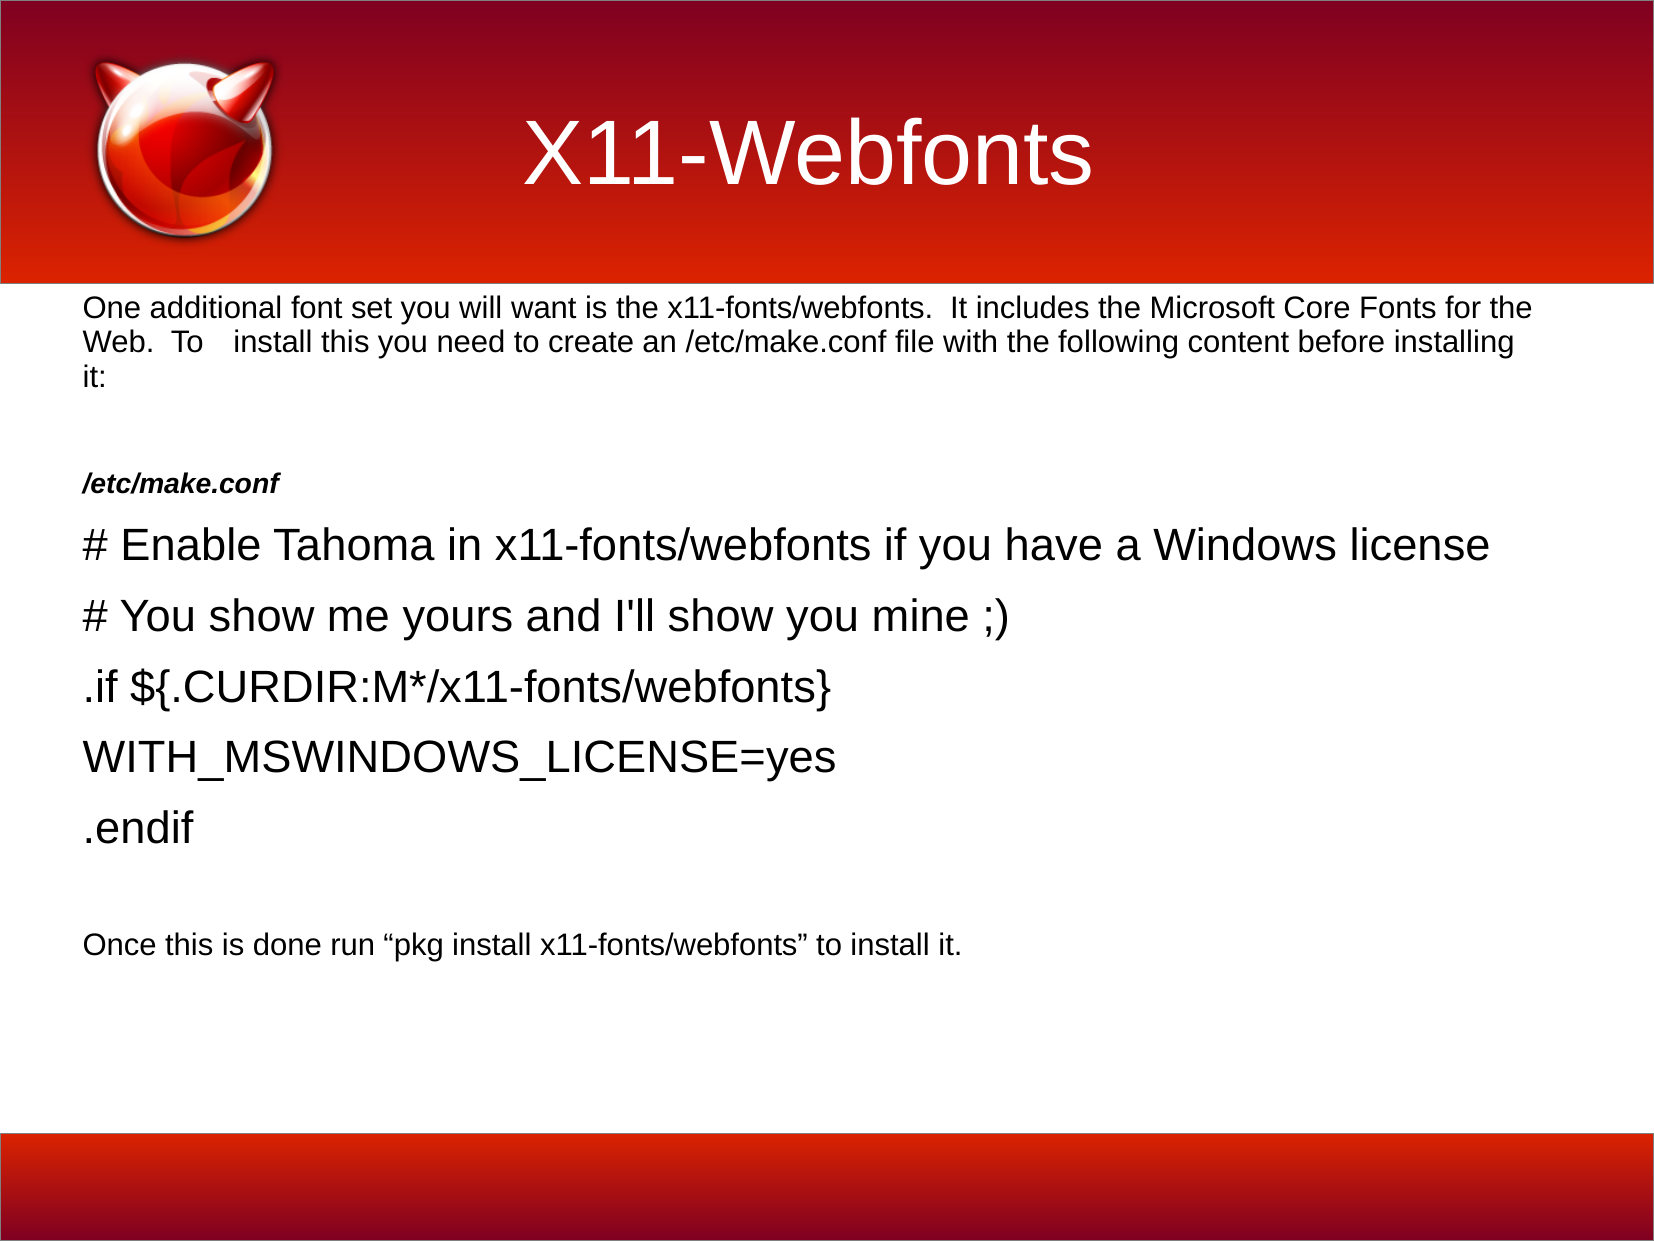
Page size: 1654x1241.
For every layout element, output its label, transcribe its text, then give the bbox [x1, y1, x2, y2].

list One additional font set you will want is the x11-fonts/webfonts. It includes the Microsoft Core Fonts for the Web. To install this you need to create an /etc/make.conf file with the following content before installing it: /etc/make.conf # Enable Tahoma in x11-fonts/webfonts if you have a Windows license # You show me yours and I'll show you mine ;) .if ${.CURDIR:M*/x11-fonts/webfonts} WITH_MSWINDOWS_LICENSE=yes .endif Once this is done run “pkg install x11-fonts/webfonts” to install it. [82, 290, 1538, 1010]
title X11-Webfonts [82, 49, 1536, 257]
